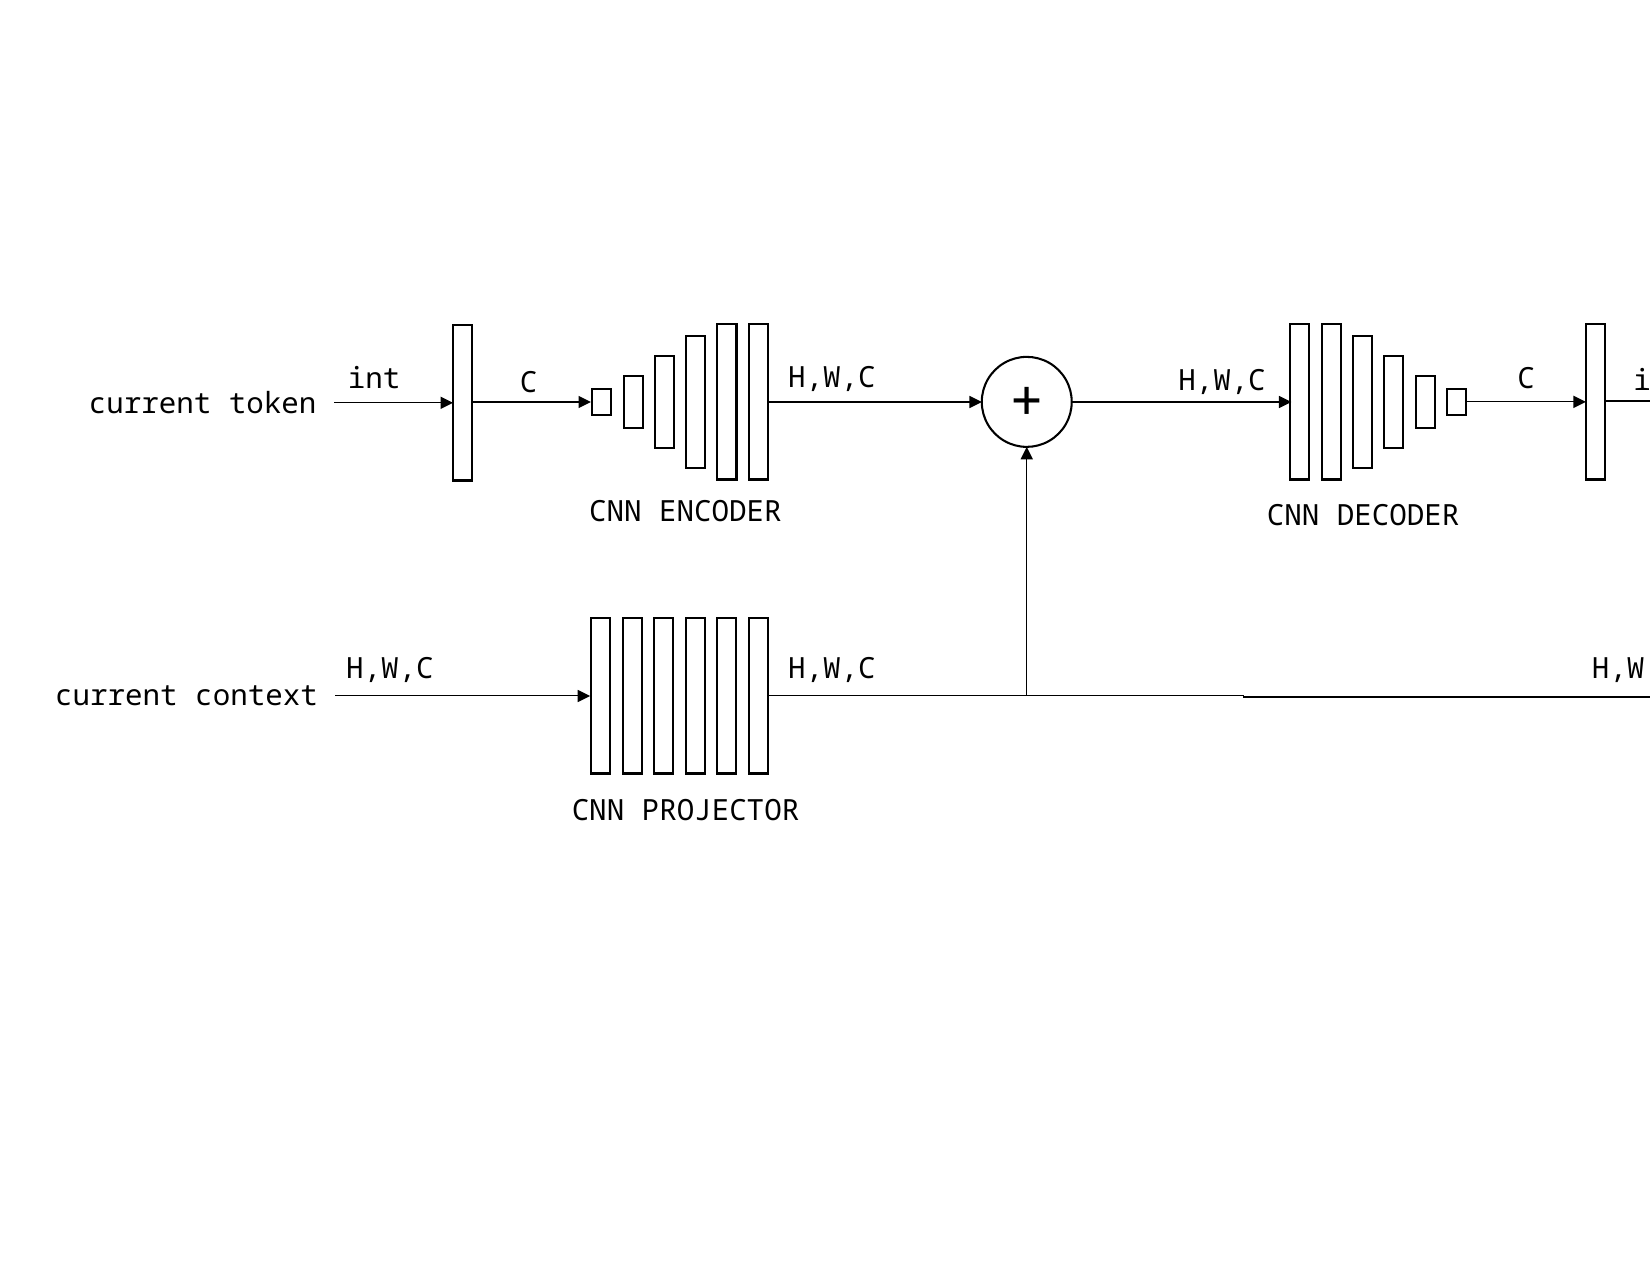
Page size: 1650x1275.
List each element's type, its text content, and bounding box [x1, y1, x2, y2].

text_box H,W,C [331, 641, 449, 692]
text_box C [505, 355, 553, 406]
text_box current context [40, 669, 333, 719]
text_box current token [74, 376, 332, 427]
text_box H,W,C [1163, 353, 1281, 404]
text_box int [333, 352, 416, 403]
text_box int [1618, 353, 1650, 404]
text_box CNN ENCODER [574, 484, 797, 535]
text_box H,W,C [1577, 641, 1650, 692]
text_box C [1502, 352, 1550, 402]
text_box CNN DECODER [1252, 488, 1475, 539]
text_box H,W,C [773, 641, 891, 692]
text_box H,W,C [773, 351, 891, 402]
text_box CNN PROJECTOR [557, 783, 815, 834]
text_box + [981, 356, 1072, 447]
